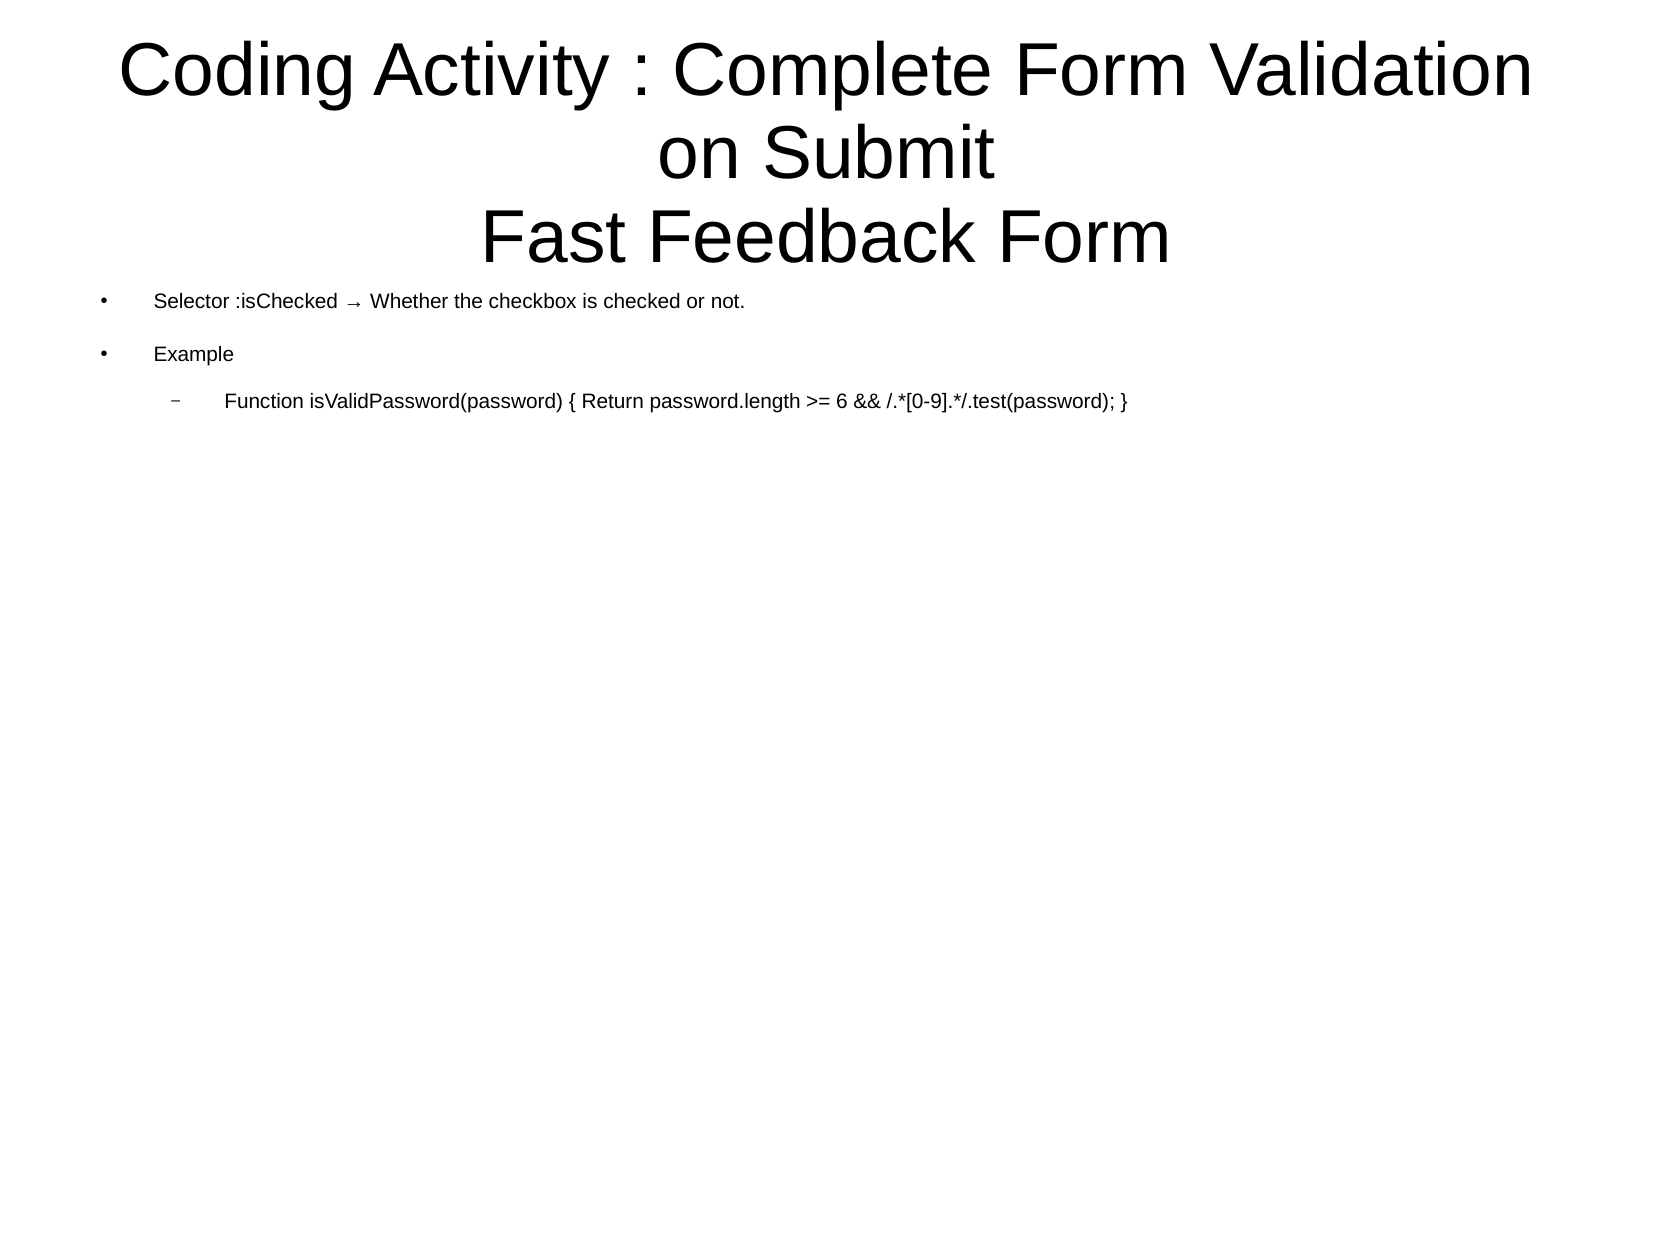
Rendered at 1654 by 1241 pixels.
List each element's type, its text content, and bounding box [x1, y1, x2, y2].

title Coding Activity : Complete Form Validation on Submit Fast Feedback Form [82, 26, 1571, 279]
list Selector :isChecked → Whether the checkbox is checked or not. Example Function isValidPassword(password) { Return password.length >= 6 && /.*[0-9].*/.test(password); } [82, 290, 1576, 1216]
